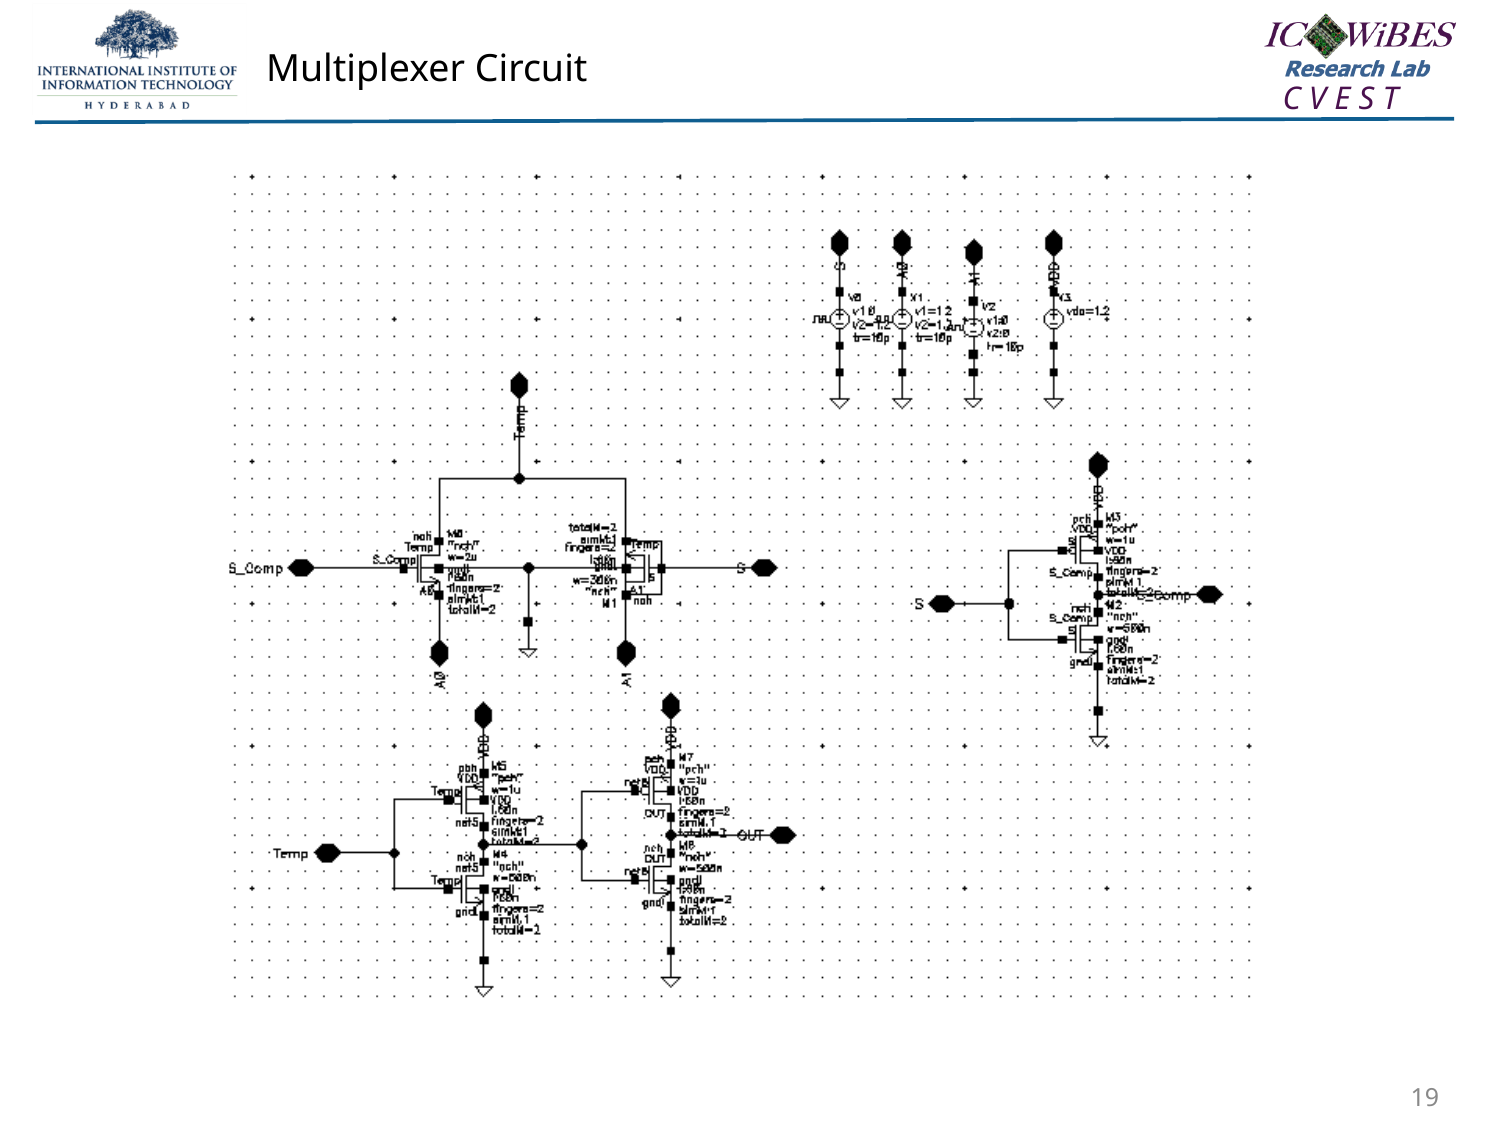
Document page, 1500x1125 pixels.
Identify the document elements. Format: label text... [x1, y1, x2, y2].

slide_number <number> [1329, 1074, 1455, 1123]
picture [1261, 12, 1458, 82]
picture [31, 2, 247, 115]
title Multiplexer Circuit [251, 23, 1195, 110]
picture [225, 167, 1258, 1013]
